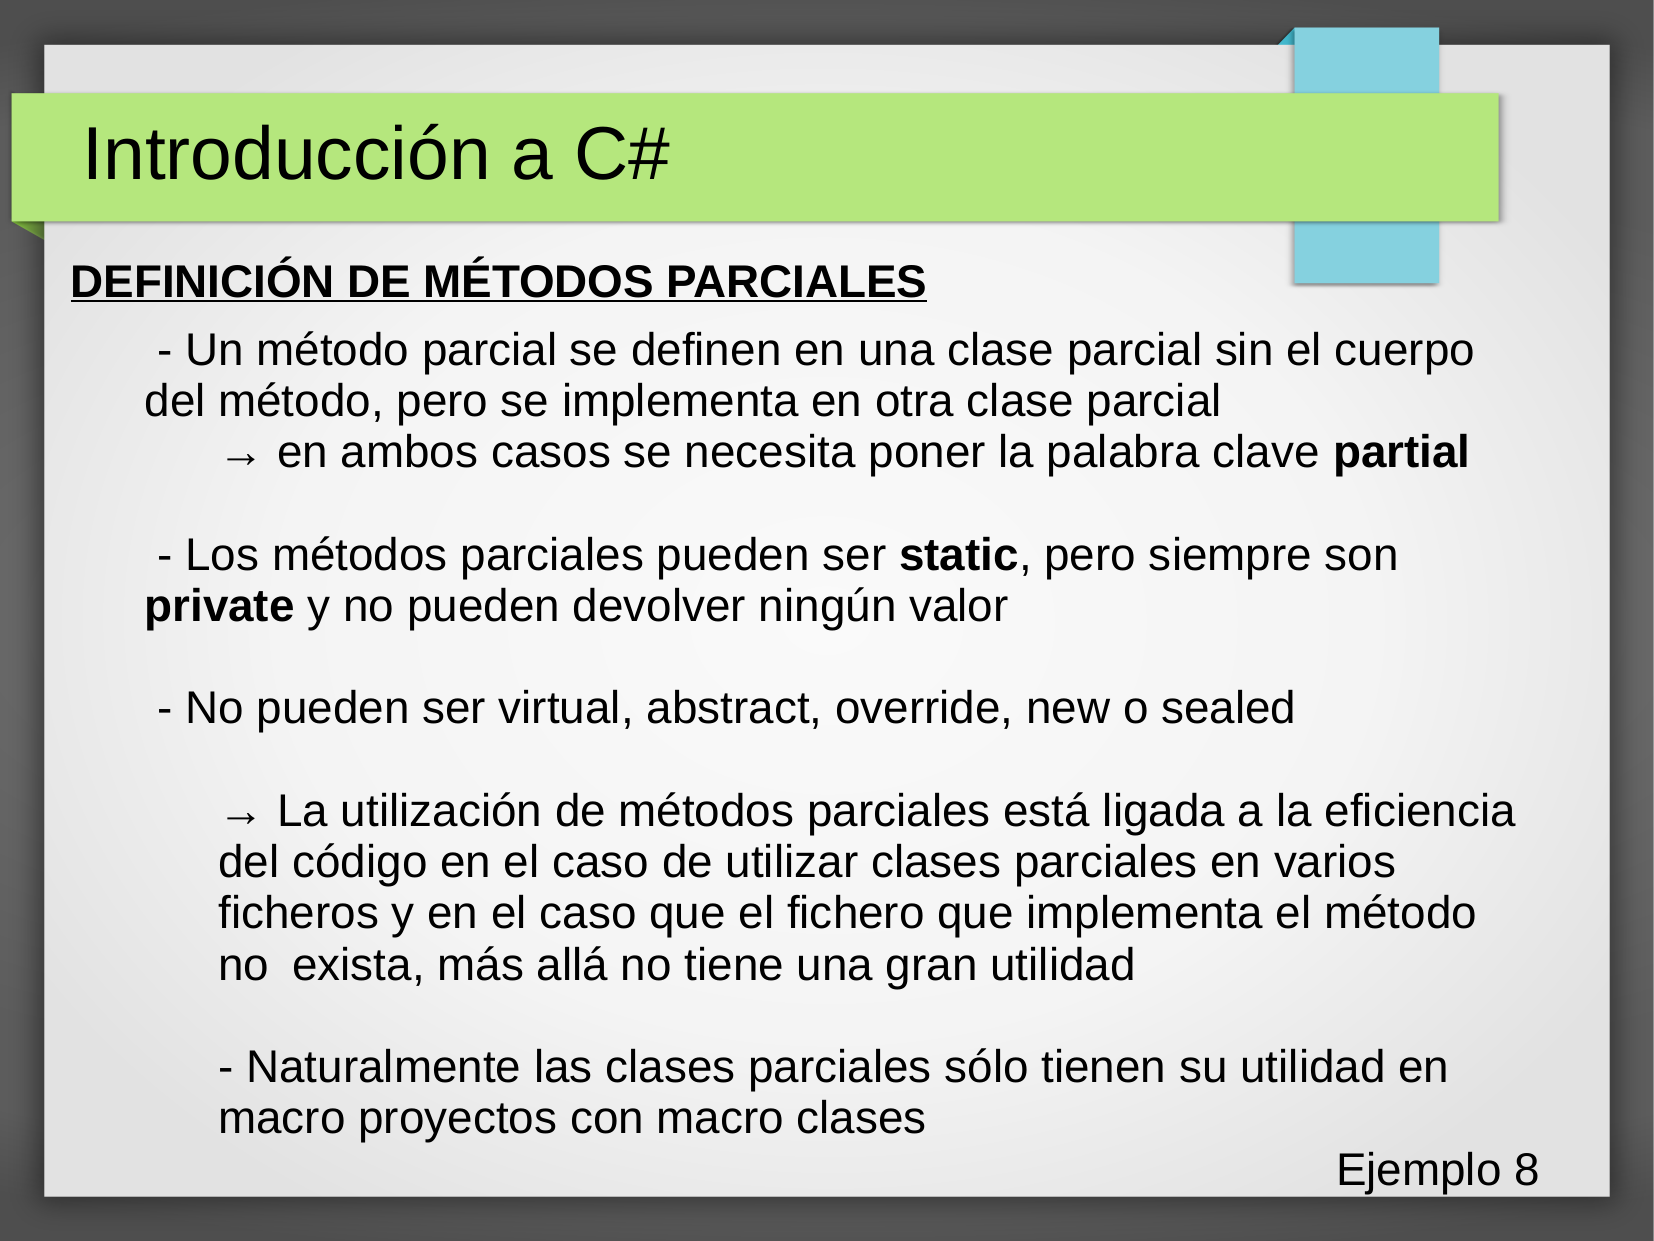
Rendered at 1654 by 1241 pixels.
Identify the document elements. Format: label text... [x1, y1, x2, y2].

text_box - Un método parcial se definen en una clase parcial sin el cuerpo del método, pero se implementa en otra clase parcial → en ambos casos se necesita poner la palabra clave partial - Los métodos parciales pueden ser static, pero siempre son private y no pueden devolver ningún valor - No pueden ser virtual, abstract, override, new o sealed → La utilización de métodos parciales está ligada a la eficiencia del código en el caso de utilizar clases parciales en varios ficheros y en el caso que el fichero que implementa el método no exista, más allá no tiene una gran utilidad - Naturalmente las clases parciales sólo tienen su utilidad en macro proyectos con macro clases Ejemplo 8 [70, 323, 1540, 1195]
text_box DEFINICIÓN DE MÉTODOS PARCIALES [70, 255, 1536, 308]
title Introducción a C# [82, 94, 1264, 213]
picture [0, 0, 1654, 1241]
